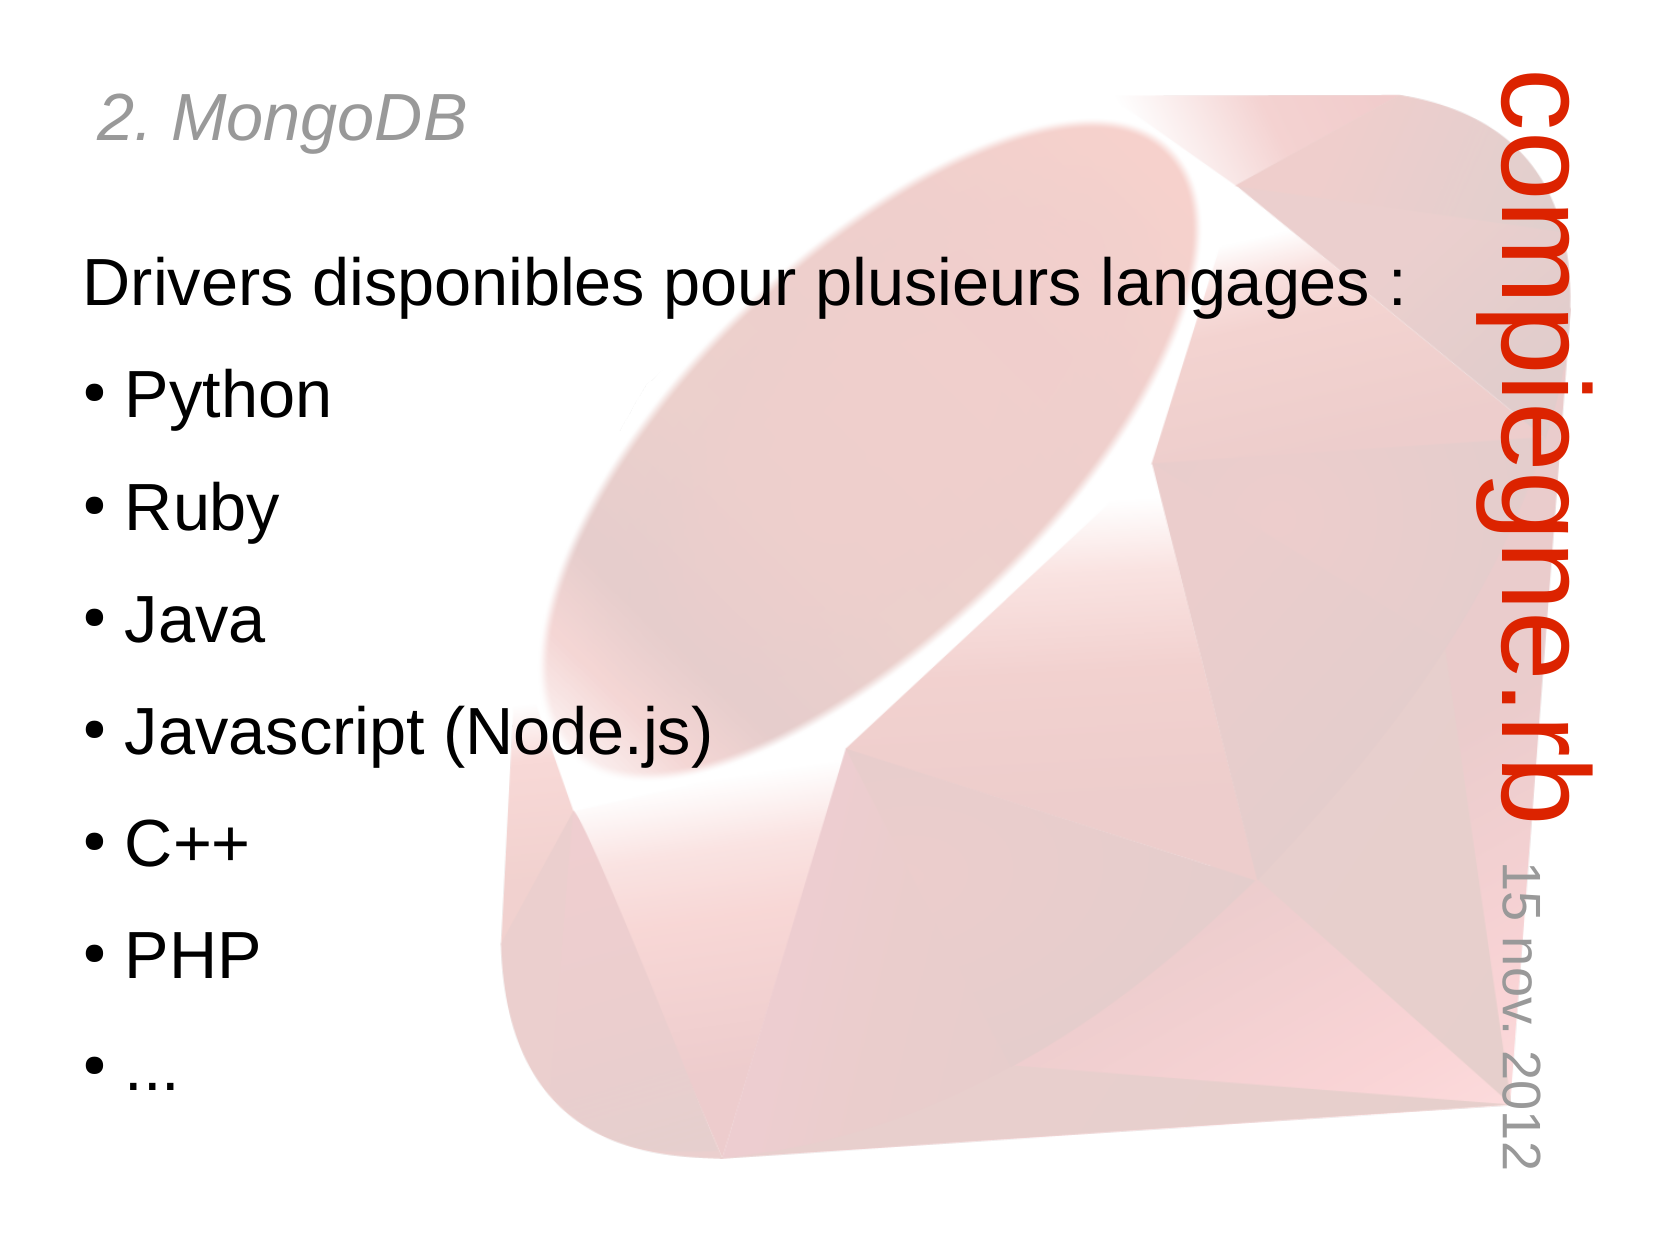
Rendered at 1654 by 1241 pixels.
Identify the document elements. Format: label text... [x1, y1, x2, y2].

title compiegne.rb 15 nov. 2012 [1442, 23, 1650, 1217]
subtitle Drivers disponibles pour plusieurs langages : Python Ruby Java Javascript (Node.js) C++ PHP ... [82, 188, 1477, 1162]
picture [484, 70, 1442, 188]
text_box 2. MongoDB [82, 73, 1090, 166]
